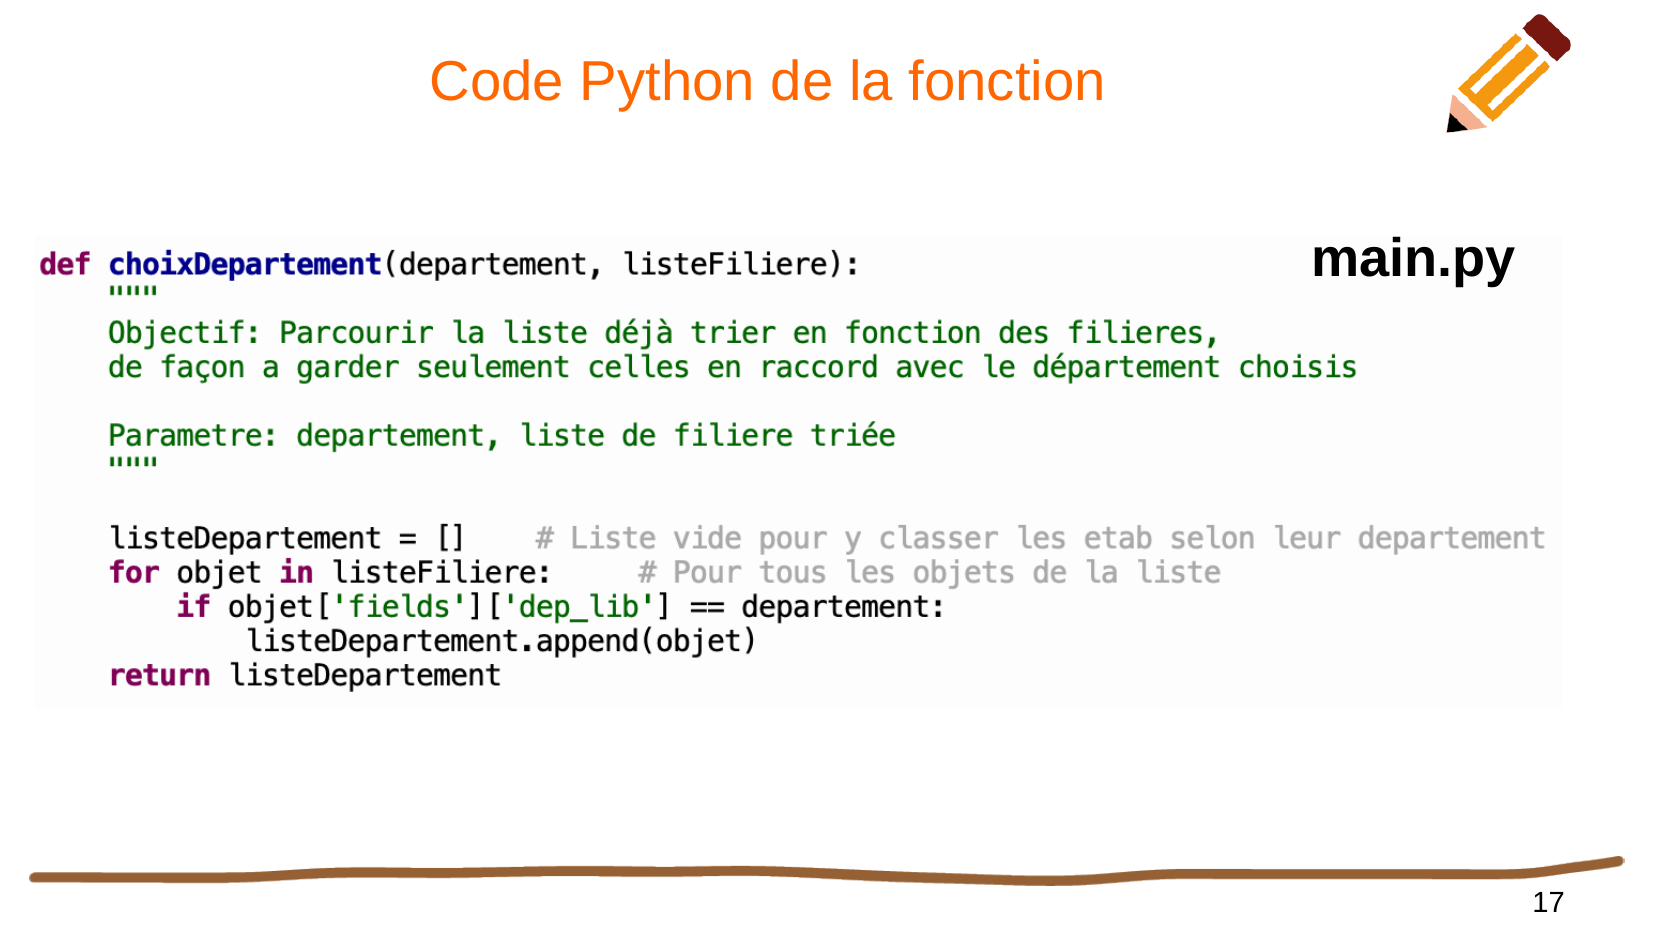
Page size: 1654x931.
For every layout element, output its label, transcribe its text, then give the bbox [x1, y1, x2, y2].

title Code Python de la fonction [88, 29, 1447, 133]
picture [1446, 14, 1571, 133]
picture [29, 856, 1625, 886]
picture [35, 236, 1563, 709]
text_box main.py [1296, 219, 1563, 296]
